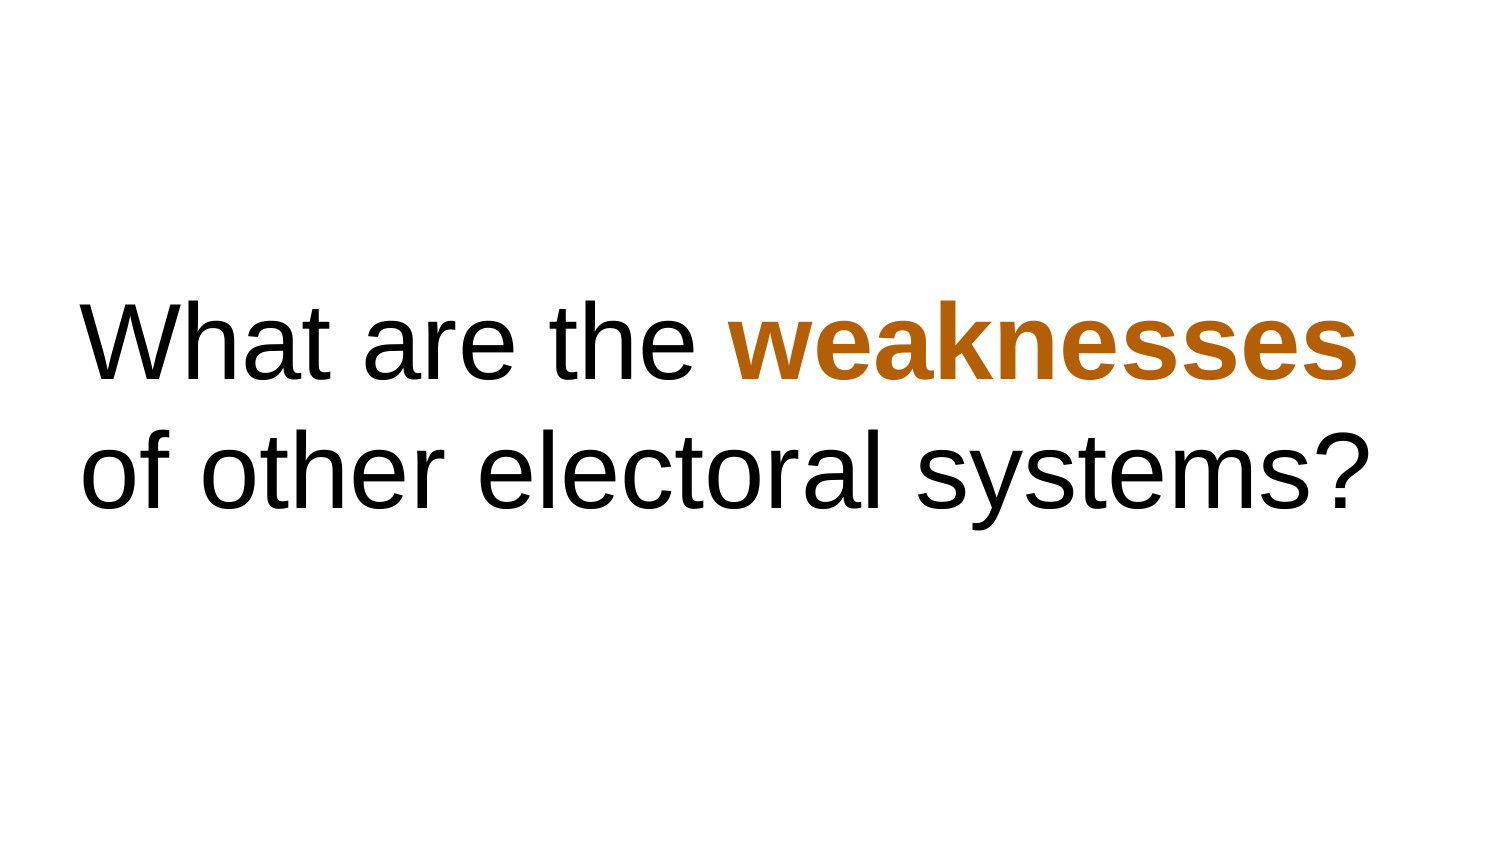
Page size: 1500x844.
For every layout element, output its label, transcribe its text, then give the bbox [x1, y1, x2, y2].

title What are the weaknesses of other electoral systems? [64, 208, 1462, 546]
